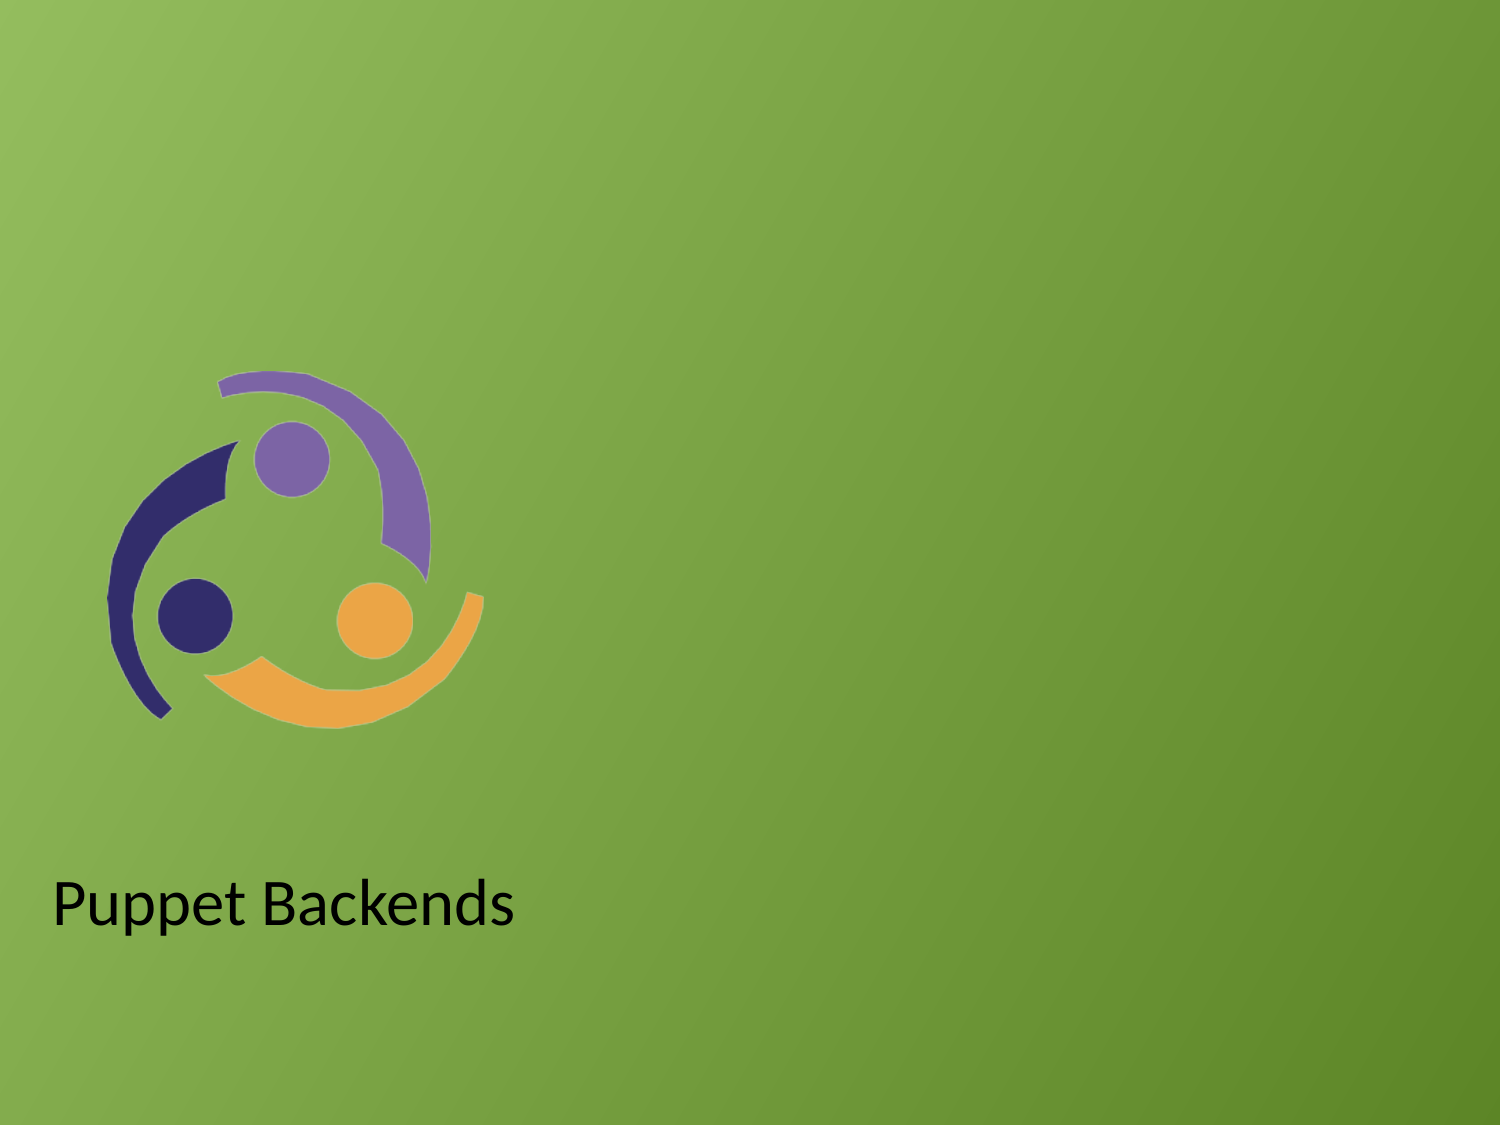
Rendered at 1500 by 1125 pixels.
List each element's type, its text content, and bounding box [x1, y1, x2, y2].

title Puppet Backends [37, 839, 907, 958]
picture [107, 371, 485, 730]
